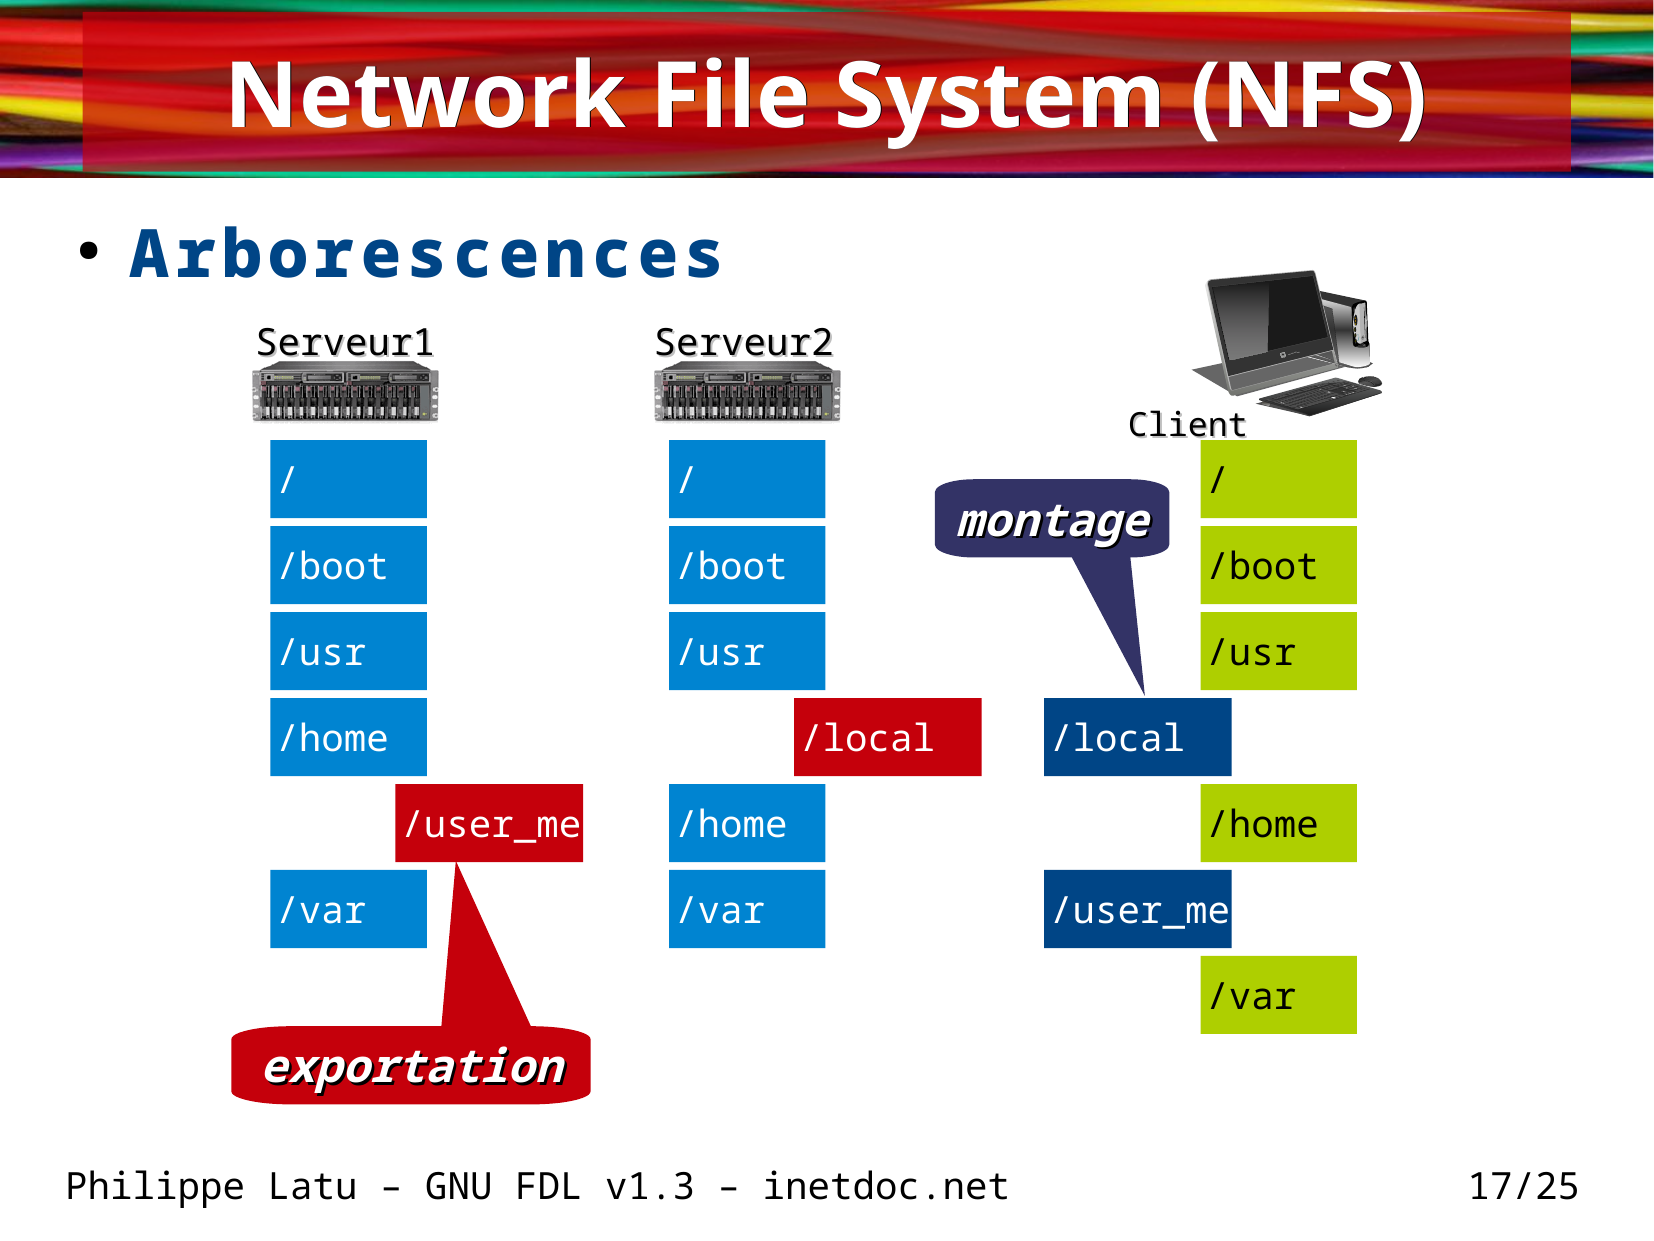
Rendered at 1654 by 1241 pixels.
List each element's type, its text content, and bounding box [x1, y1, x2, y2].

text_box /usr [1200, 612, 1357, 691]
text_box /boot [270, 526, 427, 605]
text_box /var [270, 869, 427, 949]
list Arborescences [59, 206, 1571, 1098]
text_box /usr [270, 612, 427, 691]
text_box / [669, 440, 826, 519]
text_box /user_me [395, 784, 584, 863]
text_box Client [1122, 395, 1257, 452]
text_box /local [1044, 698, 1232, 777]
text_box /var [669, 869, 826, 949]
text_box /boot [669, 526, 826, 605]
text_box /var [1200, 955, 1357, 1034]
text_box exportation [231, 860, 591, 1105]
picture [1181, 269, 1388, 426]
picture [249, 343, 443, 443]
text_box /home [1200, 784, 1357, 863]
title Network File System (NFS) [82, 11, 1571, 172]
text_box / [1200, 440, 1357, 519]
text_box /local [794, 698, 982, 777]
text_box /home [669, 784, 826, 863]
text_box montage [934, 479, 1170, 696]
text_box Serveur2 [647, 309, 840, 372]
text_box Serveur1 [249, 291, 441, 391]
text_box /home [270, 698, 427, 777]
picture [0, 0, 1654, 178]
picture [651, 343, 845, 443]
text_box /user_me [1044, 869, 1232, 949]
text_box / [270, 440, 427, 519]
text_box /boot [1200, 526, 1357, 605]
text_box Philippe Latu – GNU FDL v1.3 – inetdoc.net <numéro>/25 [59, 1133, 1595, 1237]
text_box /usr [669, 612, 826, 691]
